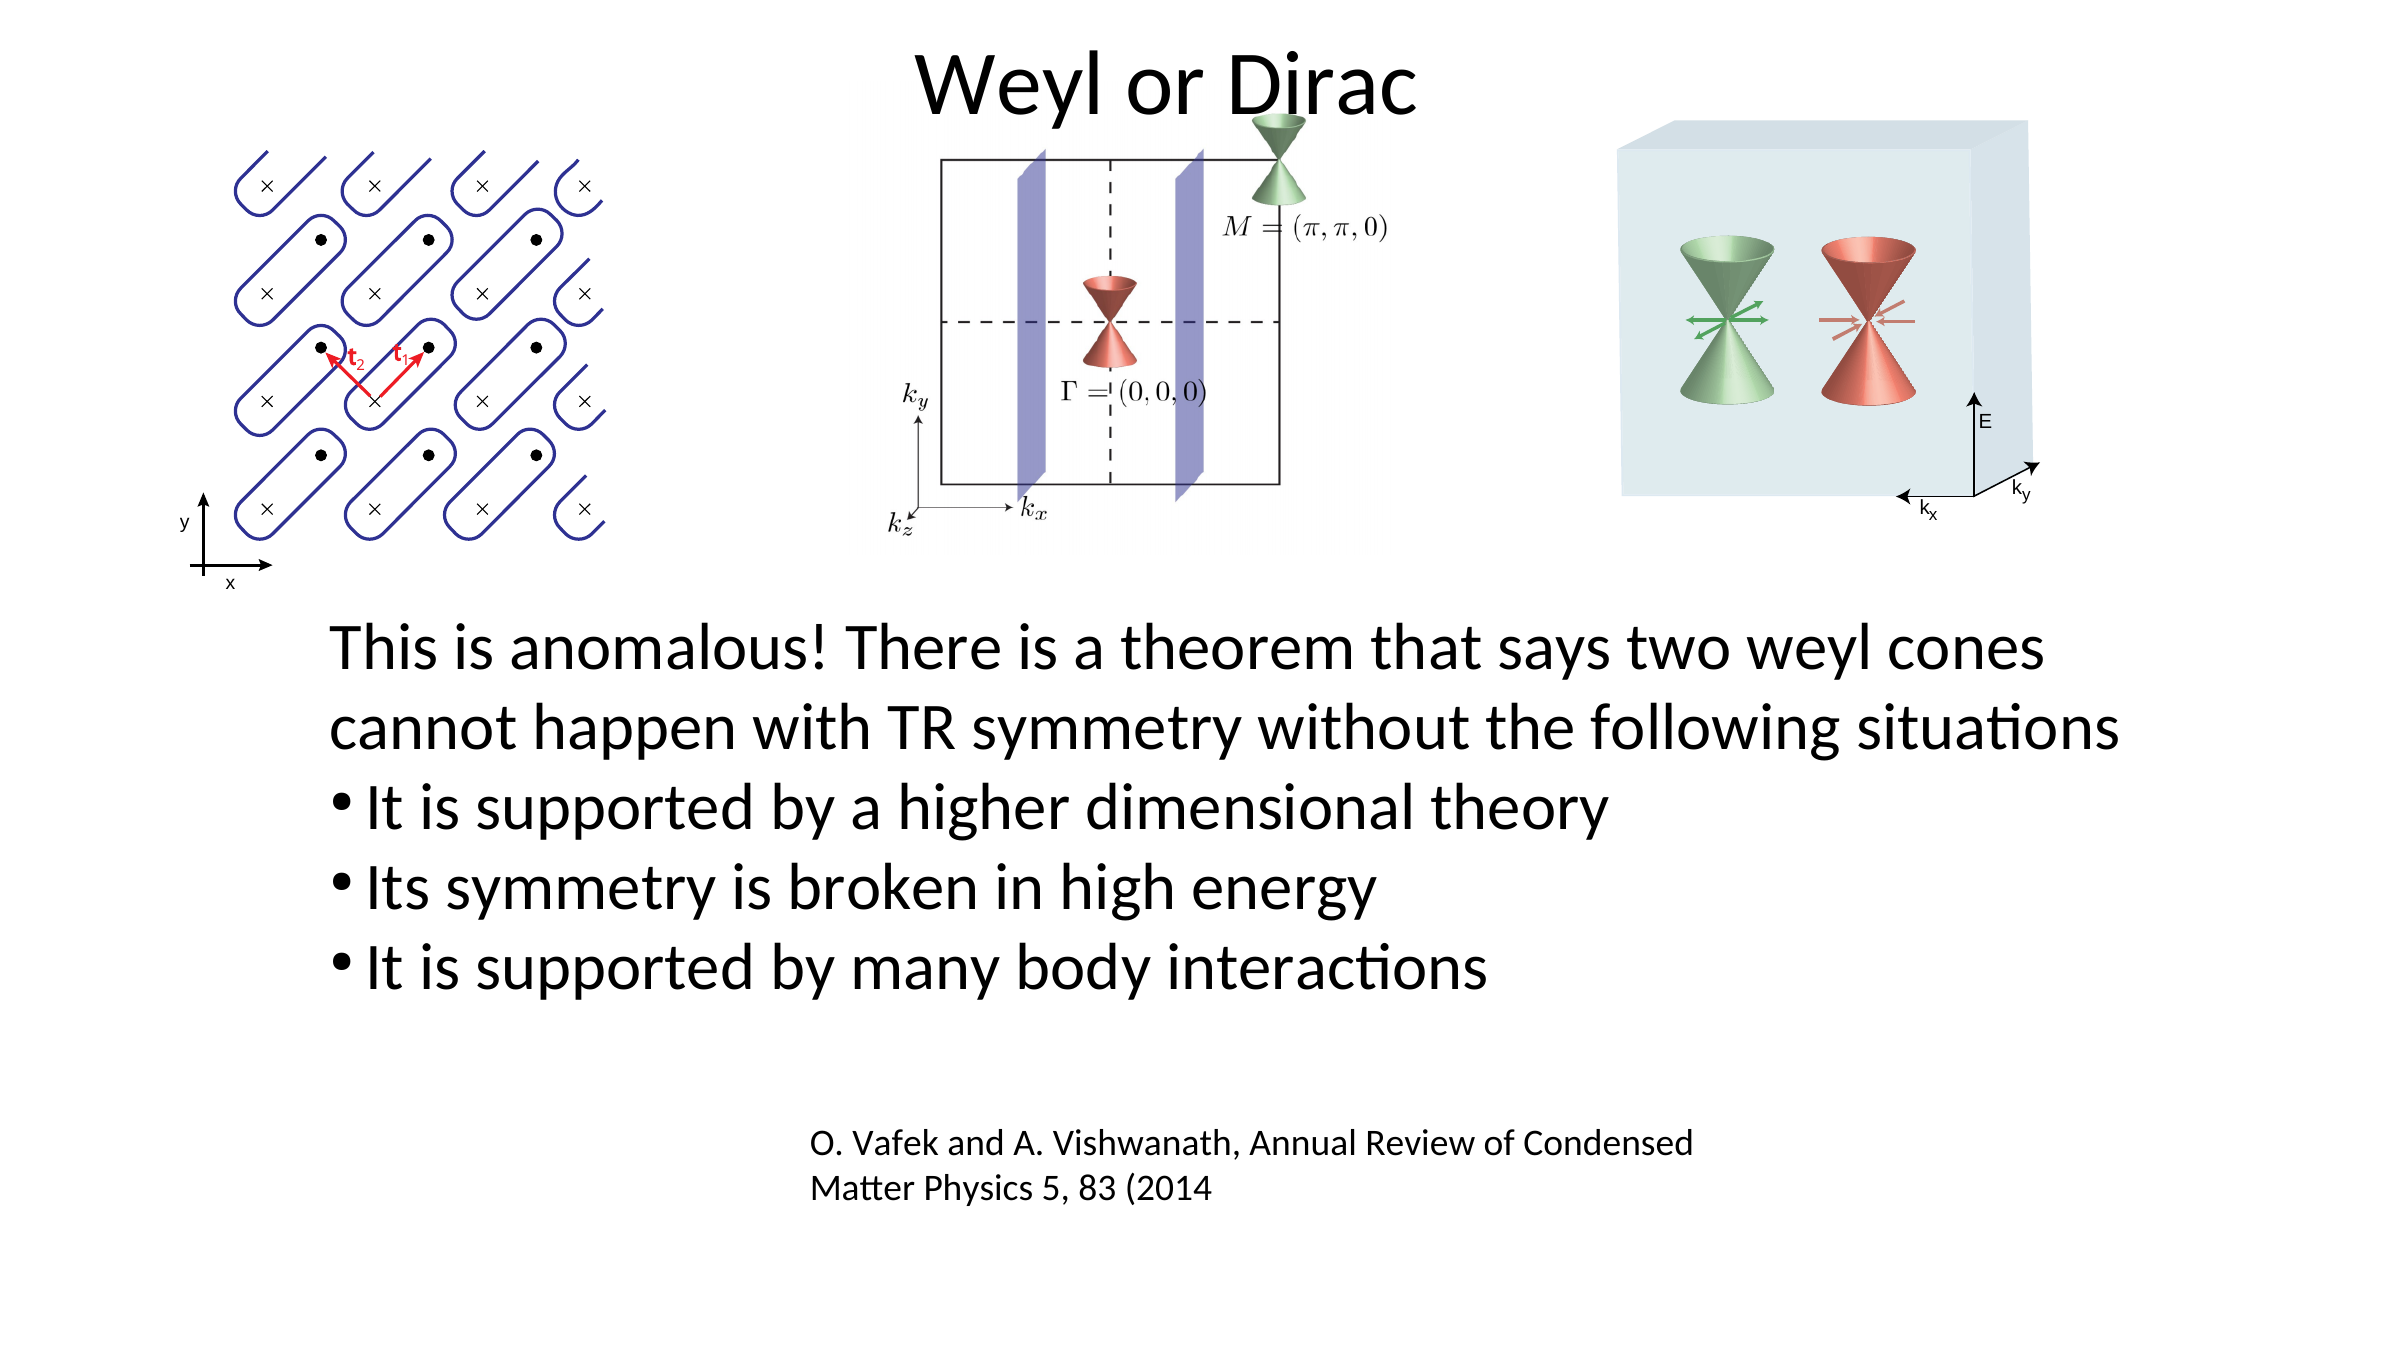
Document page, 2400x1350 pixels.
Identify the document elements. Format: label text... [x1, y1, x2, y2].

picture [849, 81, 1396, 555]
text_box Weyl or Dirac [900, 15, 2236, 140]
picture [1616, 140, 2041, 527]
text_box This is anomalous! There is a theorem that says two weyl cones cannot happen with TR symmetry without the following situations It is supported by a higher dimensional theory Its symmetry is broken in high energy It is supported by many body interactions [315, 595, 2146, 1091]
picture [180, 150, 607, 596]
text_box O. Vafek and A. Vishwanath, Annual Review of Condensed Matter Physics 5, 83 (2014 [795, 1110, 1738, 1216]
